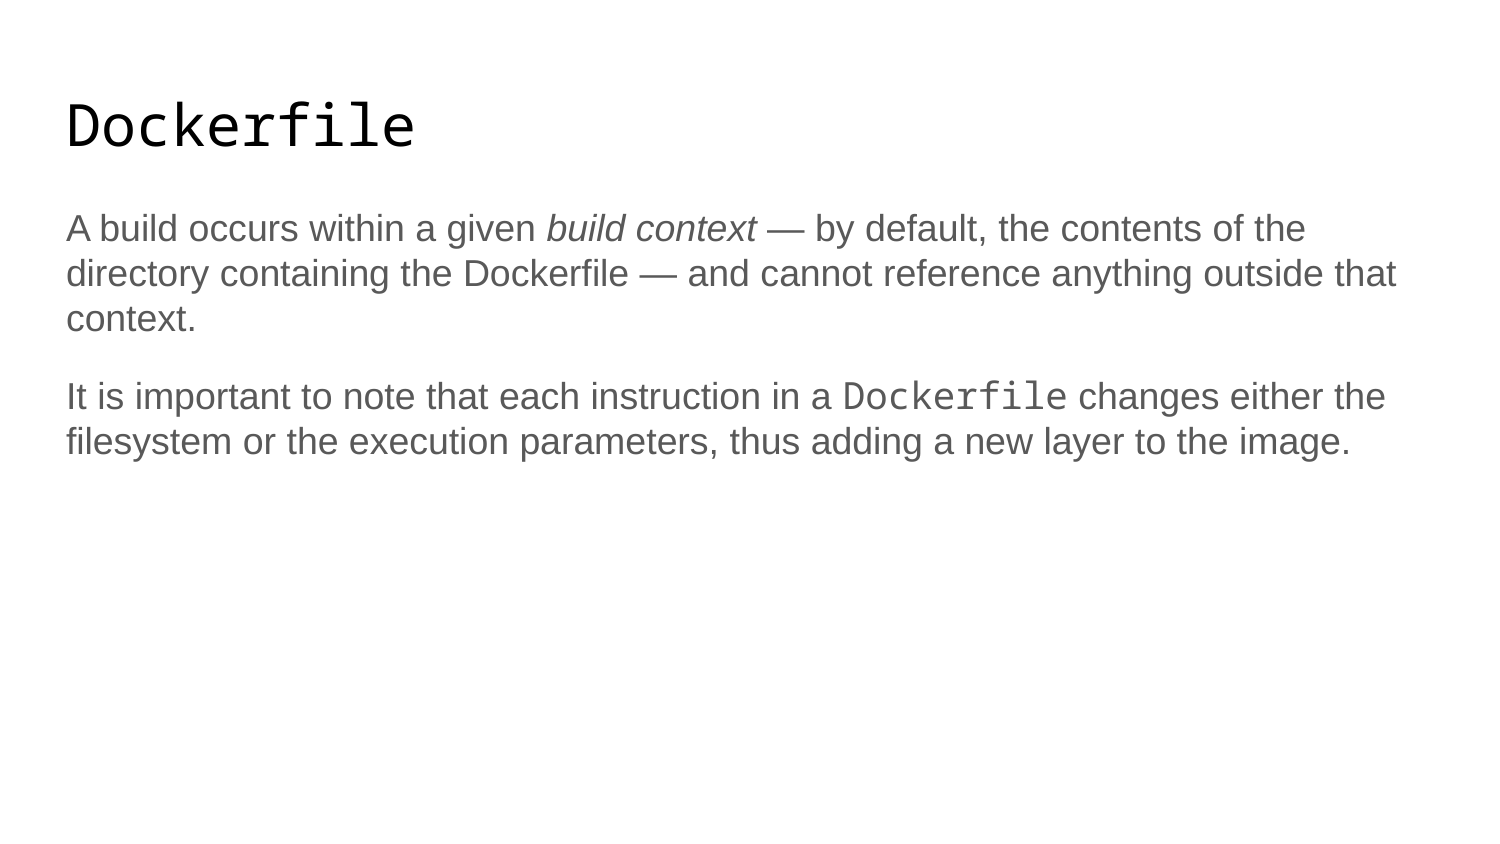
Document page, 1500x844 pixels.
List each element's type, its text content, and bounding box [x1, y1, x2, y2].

list A build occurs within a given build context — by default, the contents of the directory containing the Dockerfile — and cannot reference anything outside that context. It is important to note that each instruction in a Dockerfile changes either the filesystem or the execution parameters, thus adding a new layer to the image. [51, 189, 1449, 750]
title Dockerfile [51, 72, 1449, 167]
